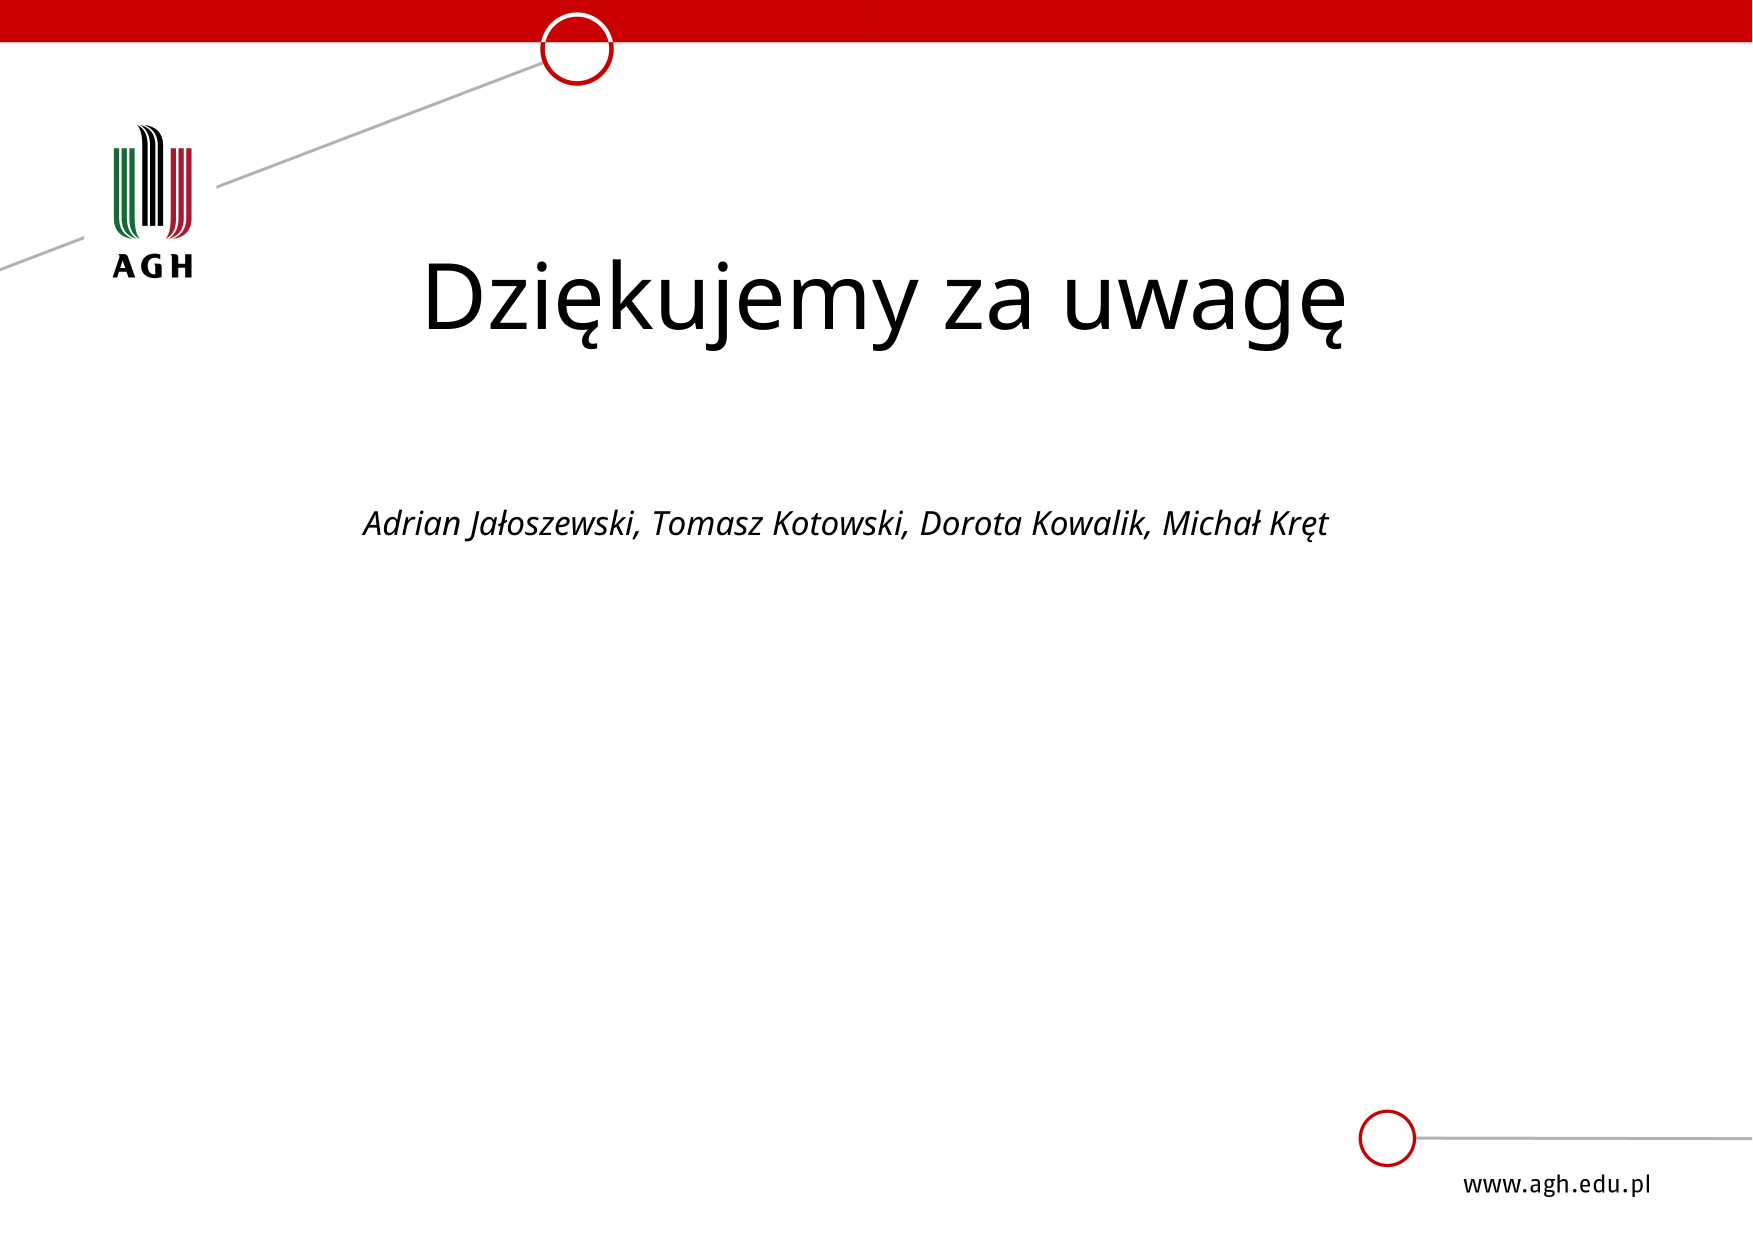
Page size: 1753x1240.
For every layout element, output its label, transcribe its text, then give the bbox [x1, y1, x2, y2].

text_box Dziękujemy za uwagę [255, 230, 1516, 466]
picture [0, 0, 1753, 1240]
text_box Adrian Jałoszewski, Tomasz Kotowski, Dorota Kowalik, Michał Kręt [348, 495, 1426, 550]
